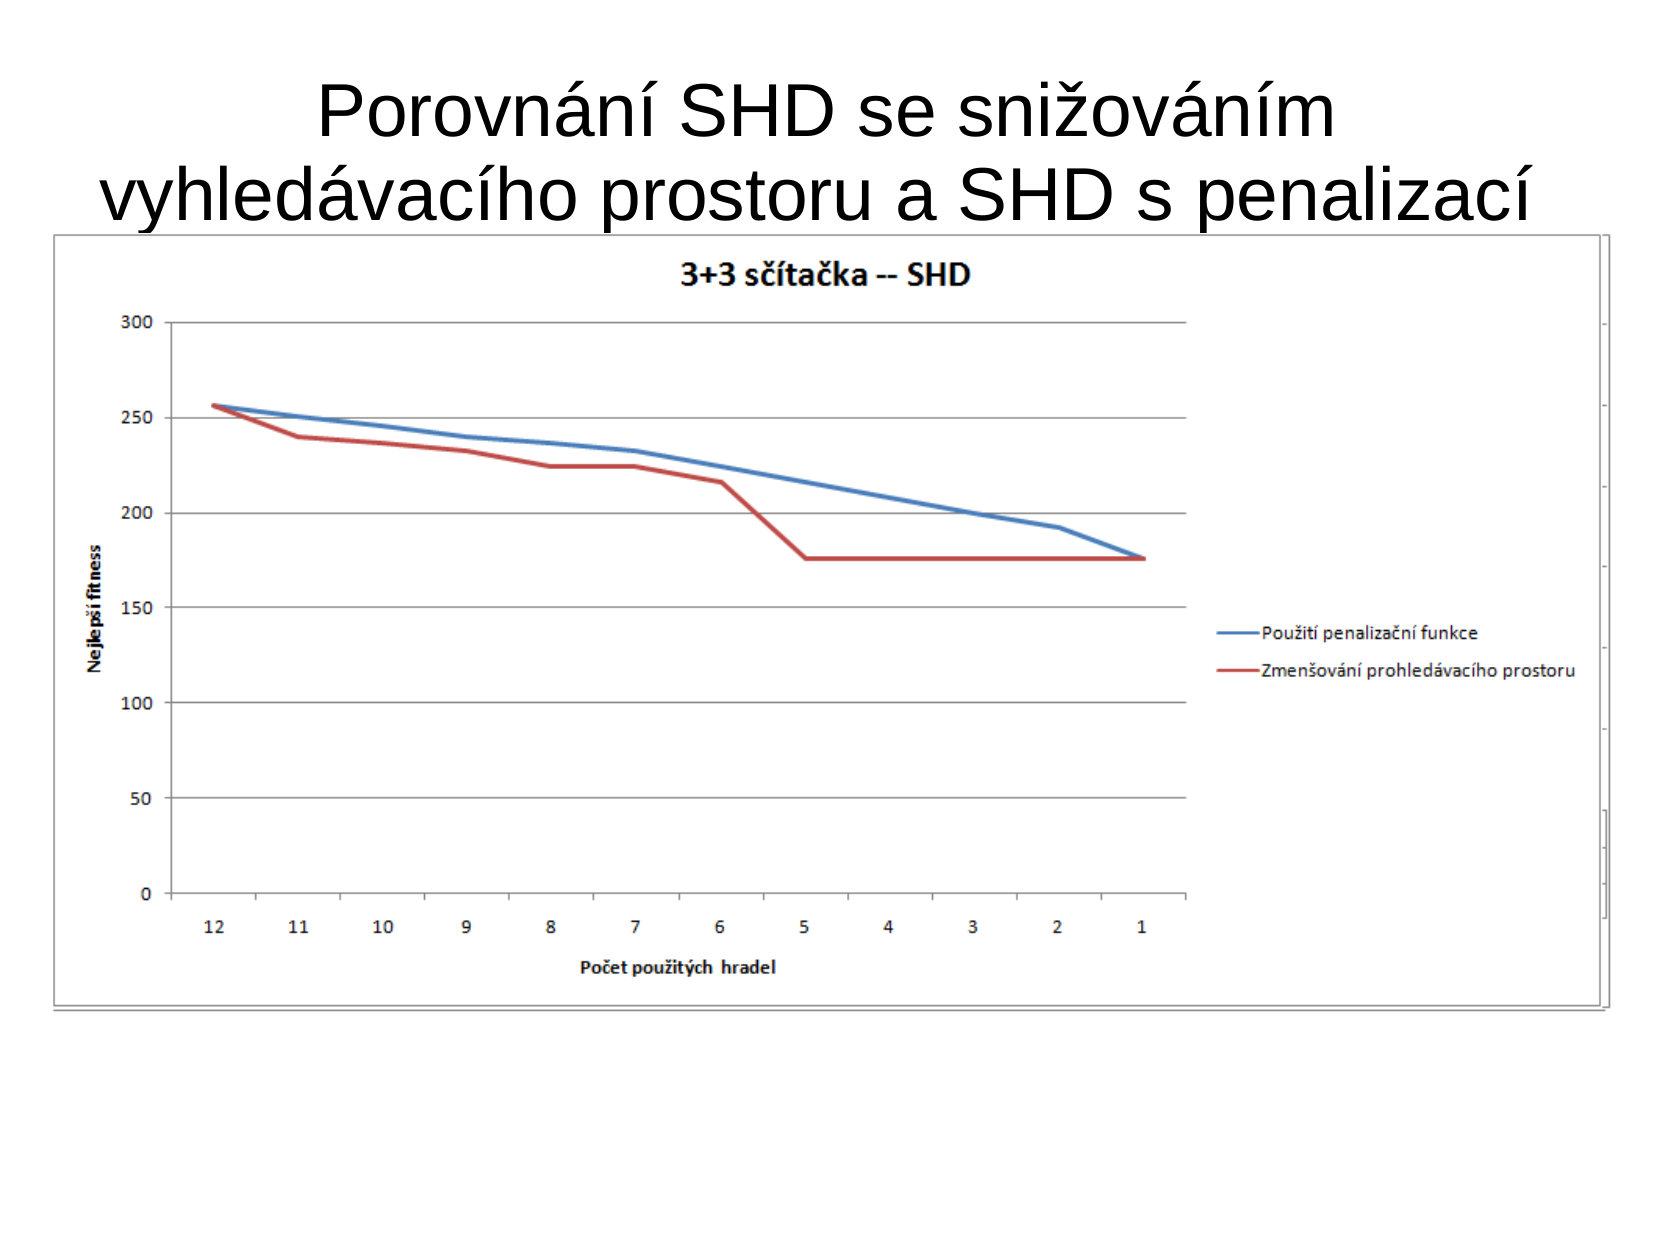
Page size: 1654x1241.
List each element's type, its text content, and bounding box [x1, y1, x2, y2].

picture [52, 233, 1612, 1013]
title Porovnání SHD se snižováním vyhledávacího prostoru a SHD s penalizací [82, 49, 1571, 233]
